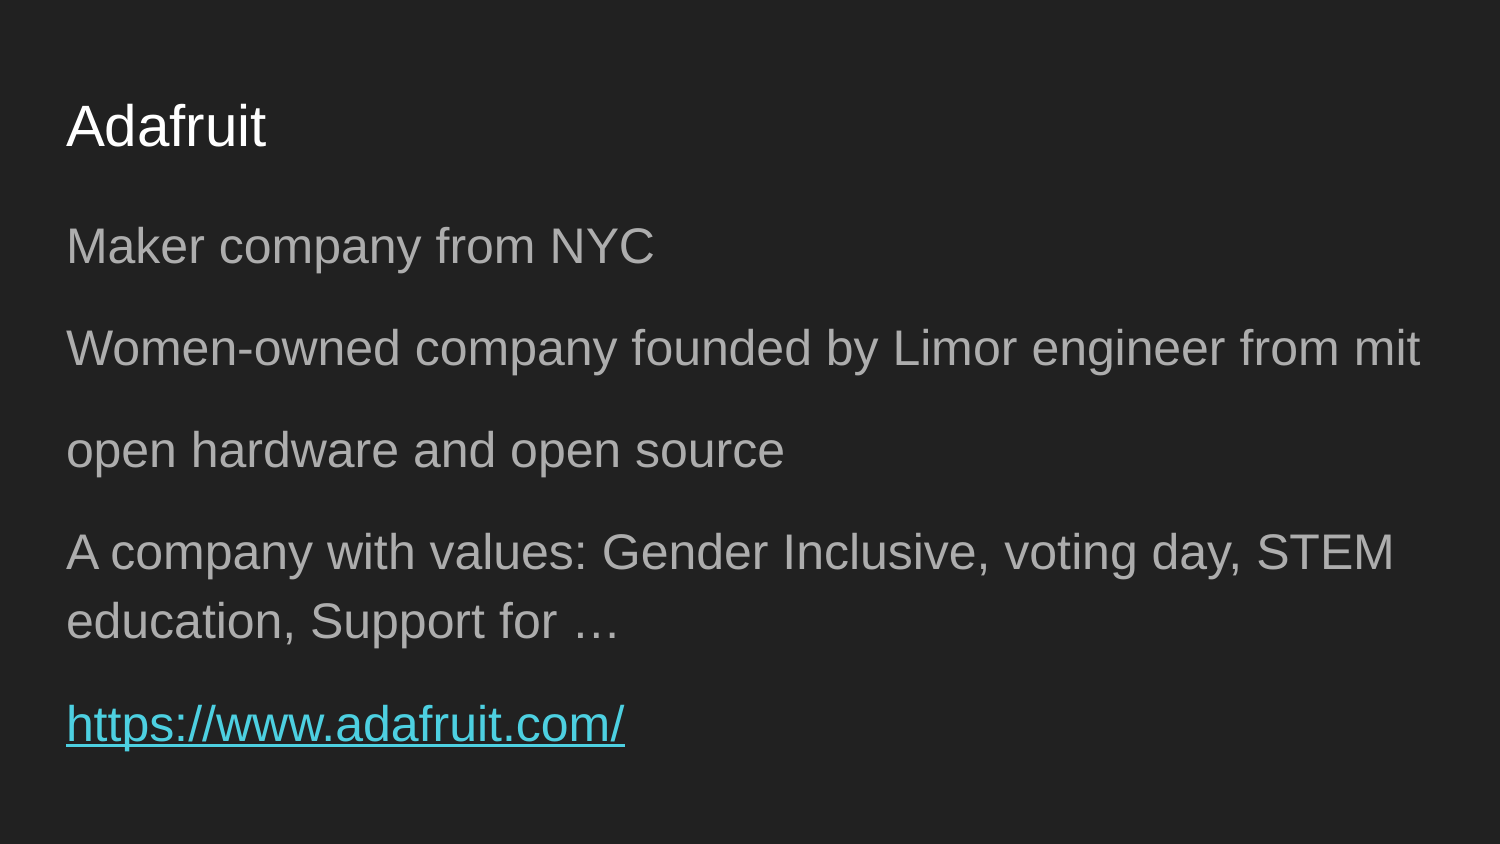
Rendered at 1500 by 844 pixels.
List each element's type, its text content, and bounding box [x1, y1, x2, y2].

list Maker company from NYC Women-owned company founded by Limor engineer from mit open hardware and open source A company with values: Gender Inclusive, voting day, STEM education, Support for … https://www.adafruit.com/ [51, 189, 1449, 750]
title Adafruit [51, 72, 1449, 167]
